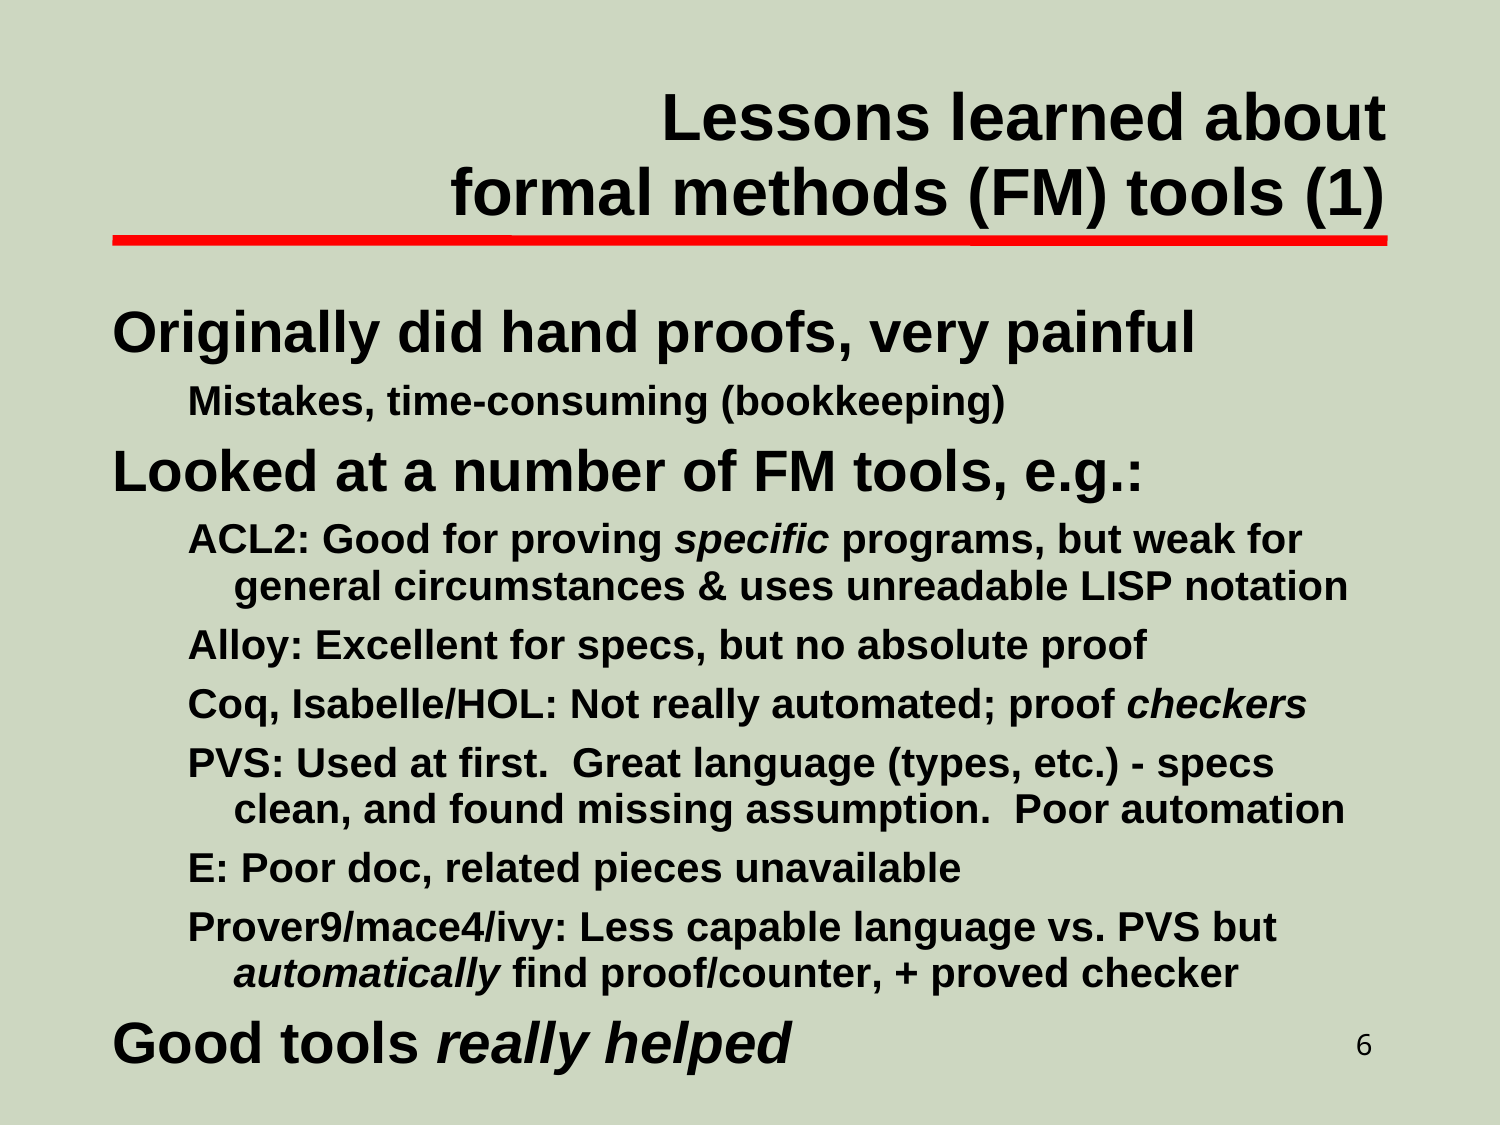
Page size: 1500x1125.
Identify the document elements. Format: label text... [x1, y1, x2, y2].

list Originally did hand proofs, very painful Mistakes, time-consuming (bookkeeping) Looked at a number of FM tools, e.g.: ACL2: Good for proving specific programs, but weak for general circumstances & uses unreadable LISP notation Alloy: Excellent for specs, but no absolute proof Coq, Isabelle/HOL: Not really automated; proof checkers PVS: Used at first. Great language (types, etc.) - specs clean, and found missing assumption. Poor automation E: Poor doc, related pieces unavailable Prover9/mace4/ivy: Less capable language vs. PVS but automatically find proof/counter, + proved checker Good tools really helped [112, 299, 1387, 1099]
title Lessons learned about formal methods (FM) tools (1) [124, 79, 1387, 230]
